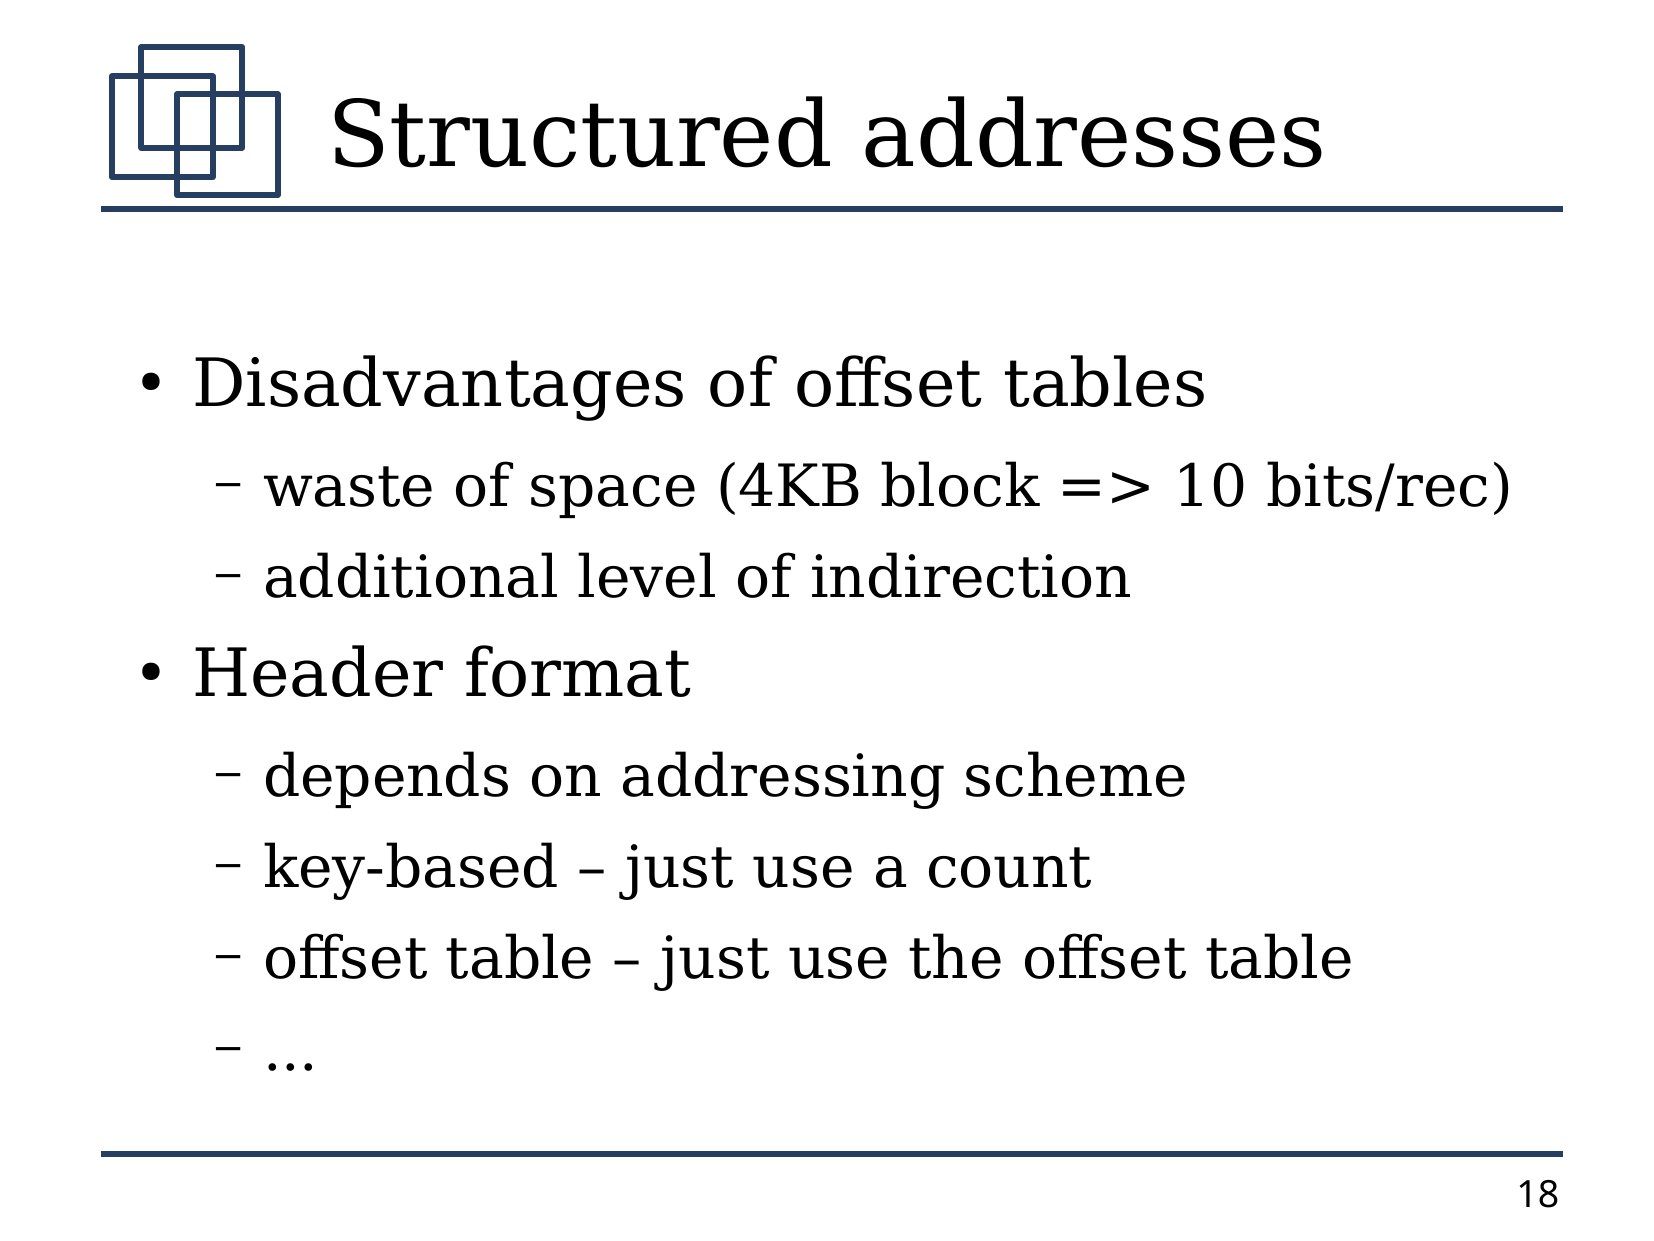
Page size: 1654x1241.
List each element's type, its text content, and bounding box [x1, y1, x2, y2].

list Disadvantages of offset tables waste of space (4KB block => 10 bits/rec) additional level of indirection Header format depends on addressing scheme key-based – just use a count offset table – just use the offset table ... [121, 344, 1534, 1127]
title Structured addresses [121, 31, 1534, 239]
